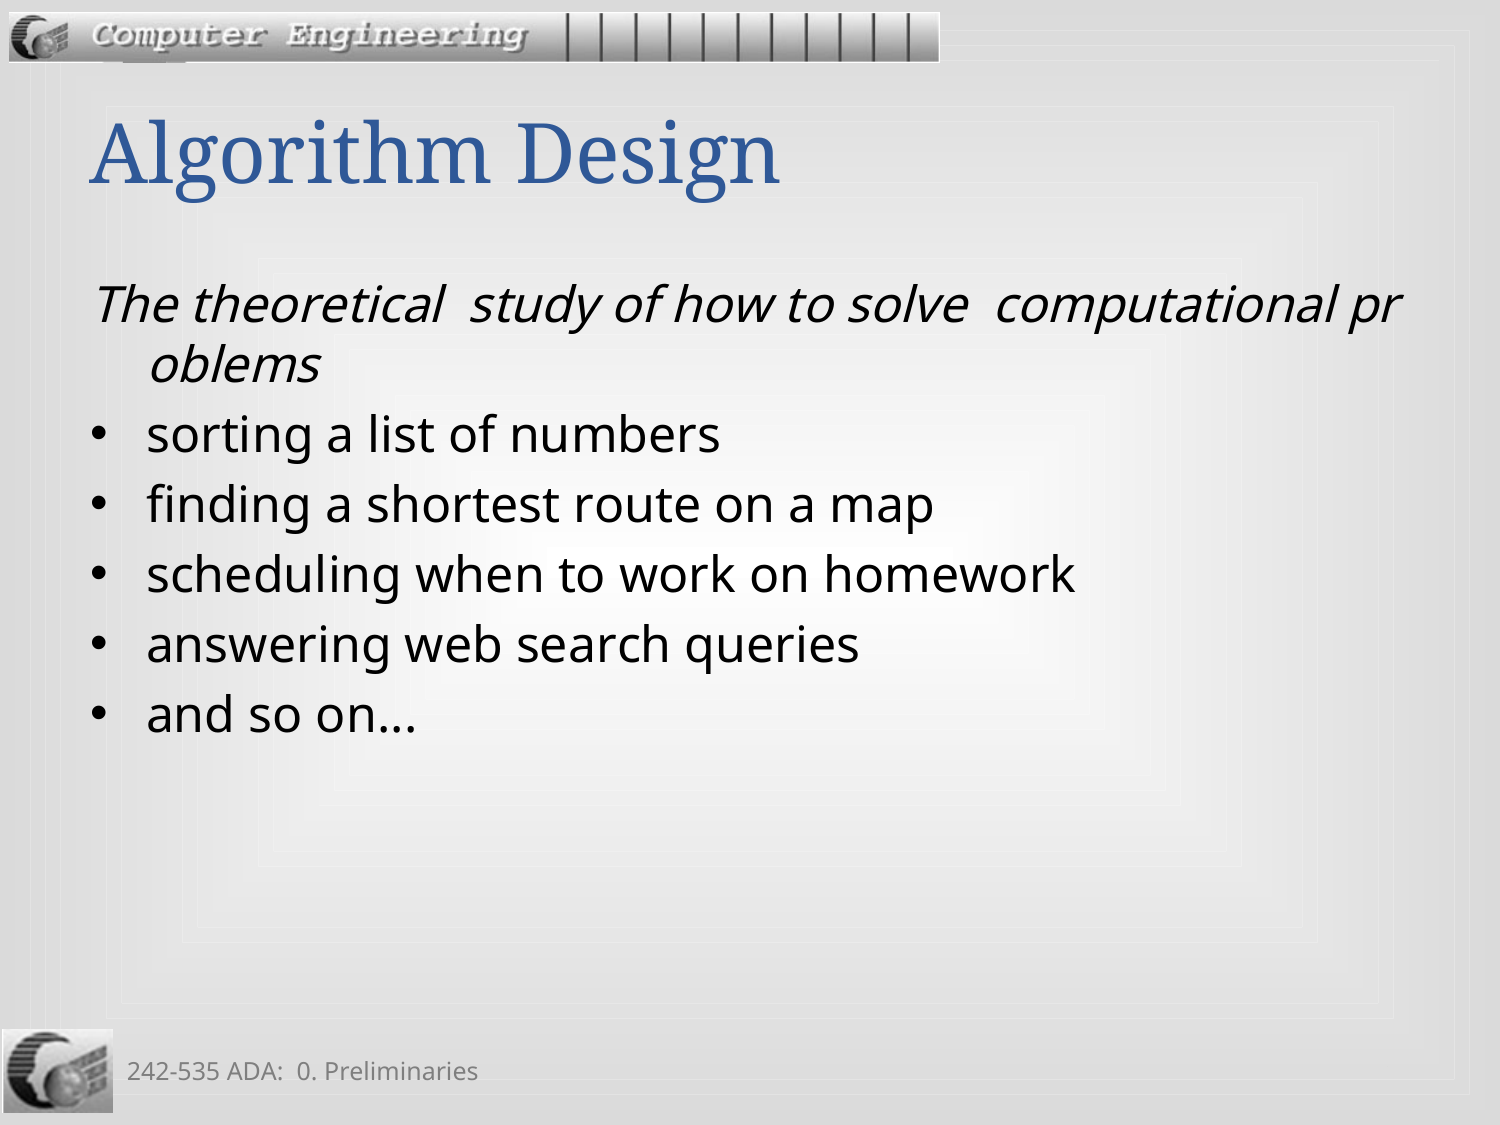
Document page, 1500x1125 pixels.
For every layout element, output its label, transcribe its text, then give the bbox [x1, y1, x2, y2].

picture [2, 1029, 113, 1113]
text_box The theoretical study of how to solve computational problems sorting a list of numbers finding a shortest route on a map scheduling when to work on homework answering web search queries and so on... [75, 264, 1426, 1038]
picture [9, 12, 75, 63]
text_box Algorithm Design [75, 0, 1426, 209]
